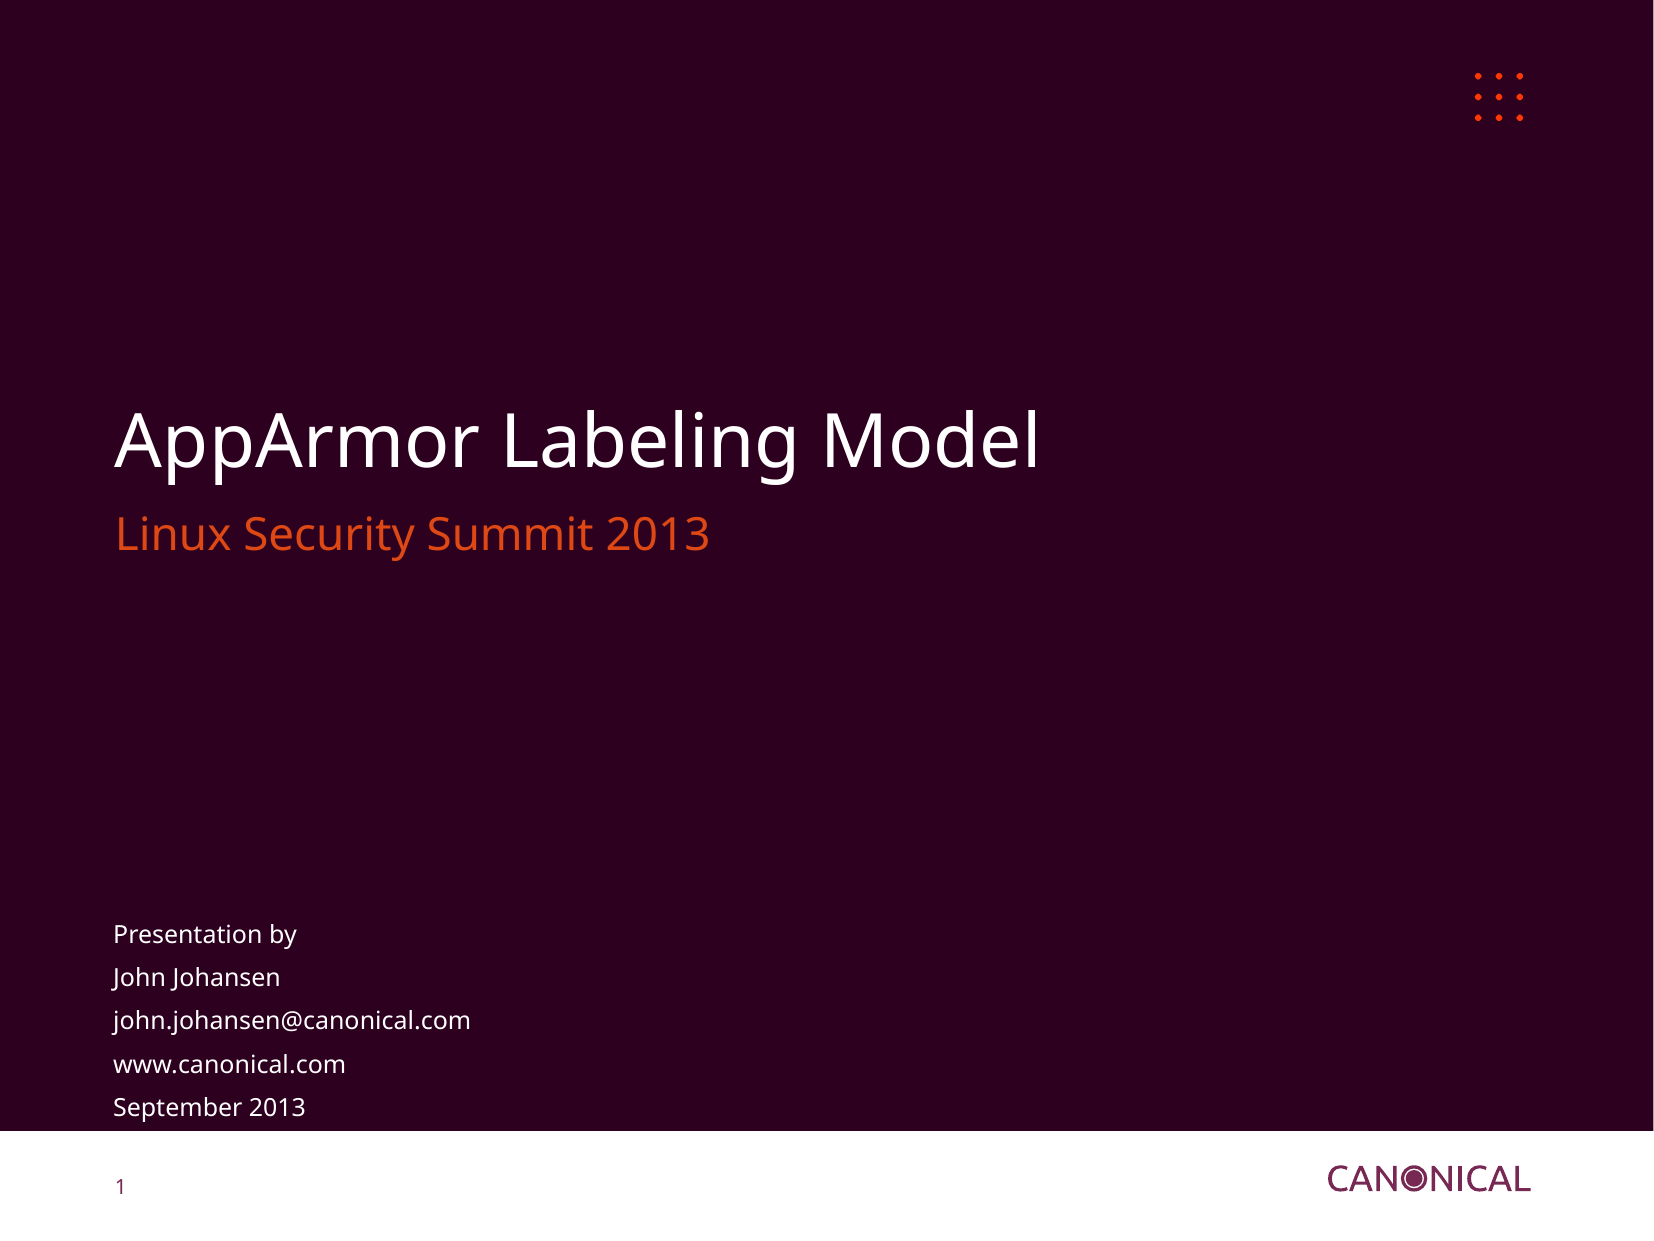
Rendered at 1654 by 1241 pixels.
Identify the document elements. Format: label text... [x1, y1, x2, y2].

title AppArmor Labeling Model Linux Security Summit 2013 [114, 293, 1293, 637]
list Presentation by John Johansen john.johansen@canonical.com www.canonical.com September 2013 [113, 913, 817, 1171]
picture [0, 0, 1654, 1131]
